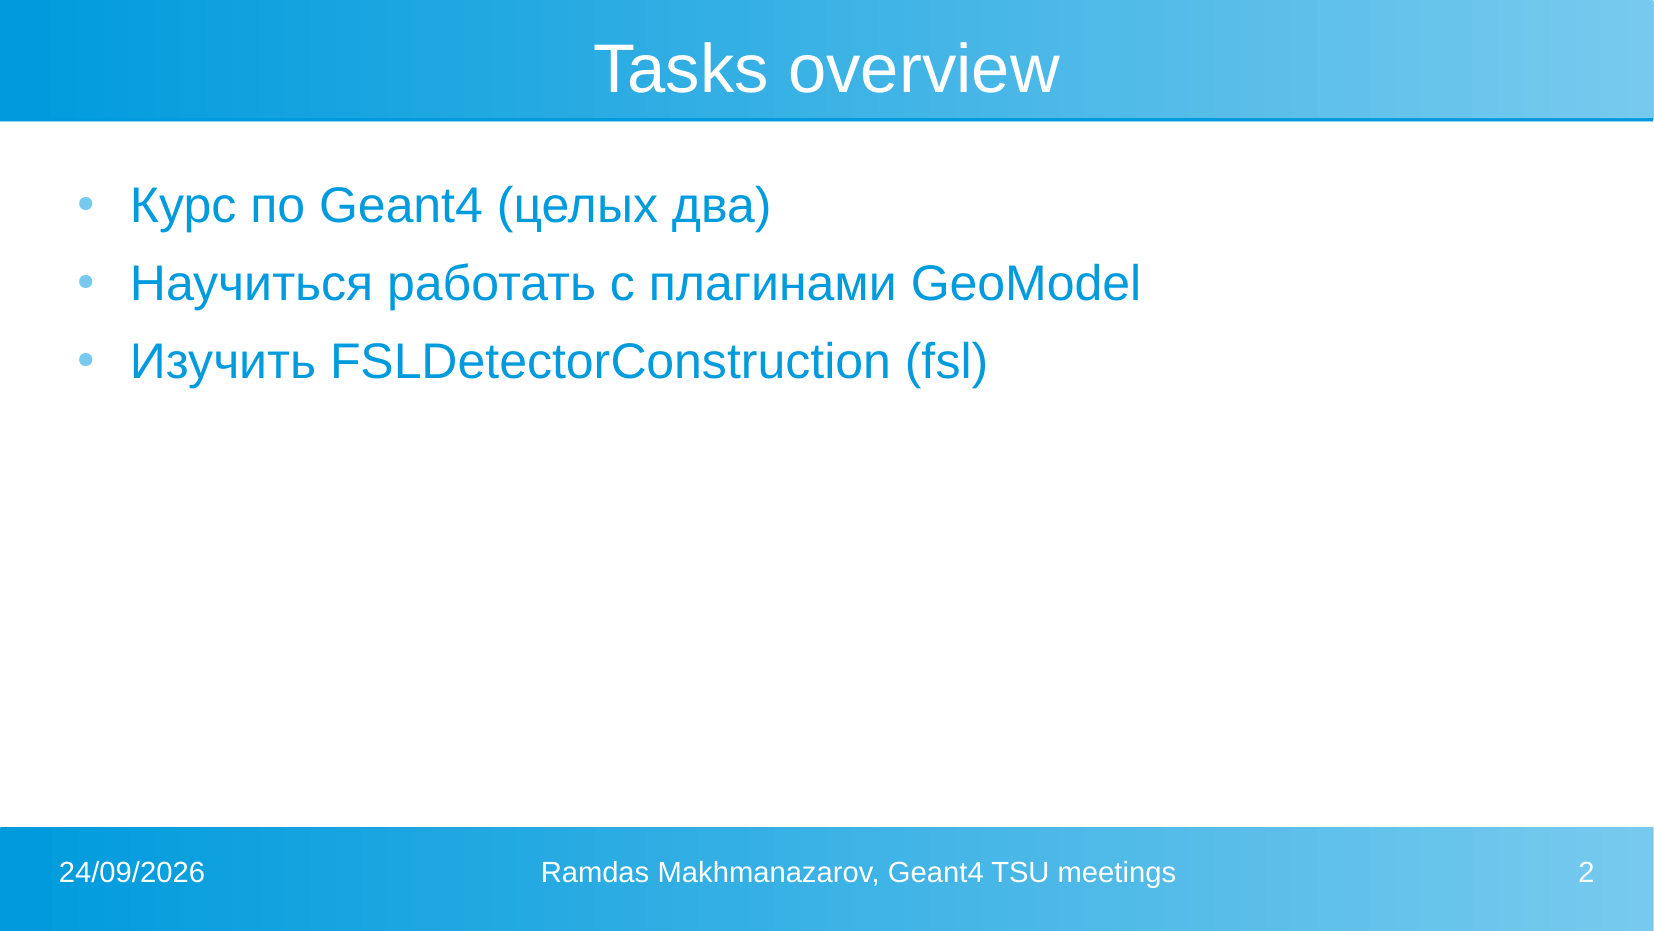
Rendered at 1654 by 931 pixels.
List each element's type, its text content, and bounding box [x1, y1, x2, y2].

list Курс по Geant4 (целых два) Научиться работать с плагинами GeoModel Изучить FSLDetectorConstruction (fsl) [59, 177, 1595, 768]
title Tasks overview [59, 29, 1595, 108]
